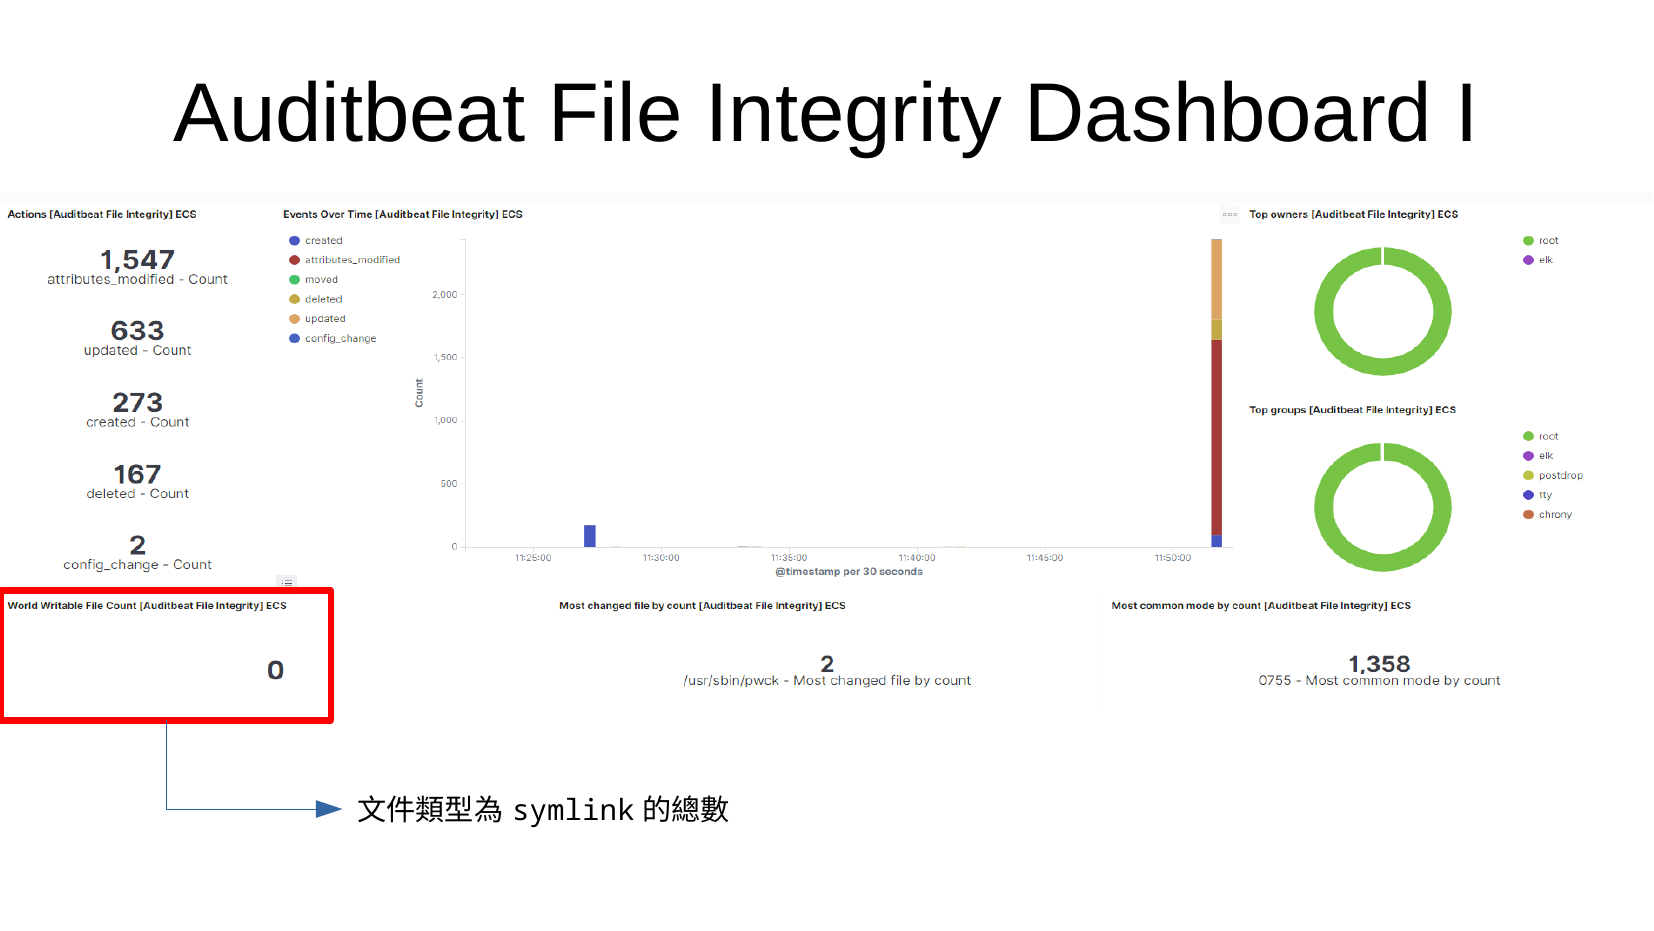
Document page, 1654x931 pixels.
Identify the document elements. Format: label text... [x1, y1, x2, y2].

picture [4, 594, 328, 709]
picture [1, 192, 1654, 709]
text_box Auditbeat File Integrity Dashboard I [85, 59, 1568, 192]
text_box 文件類型為symlink的總數 [342, 779, 1052, 839]
